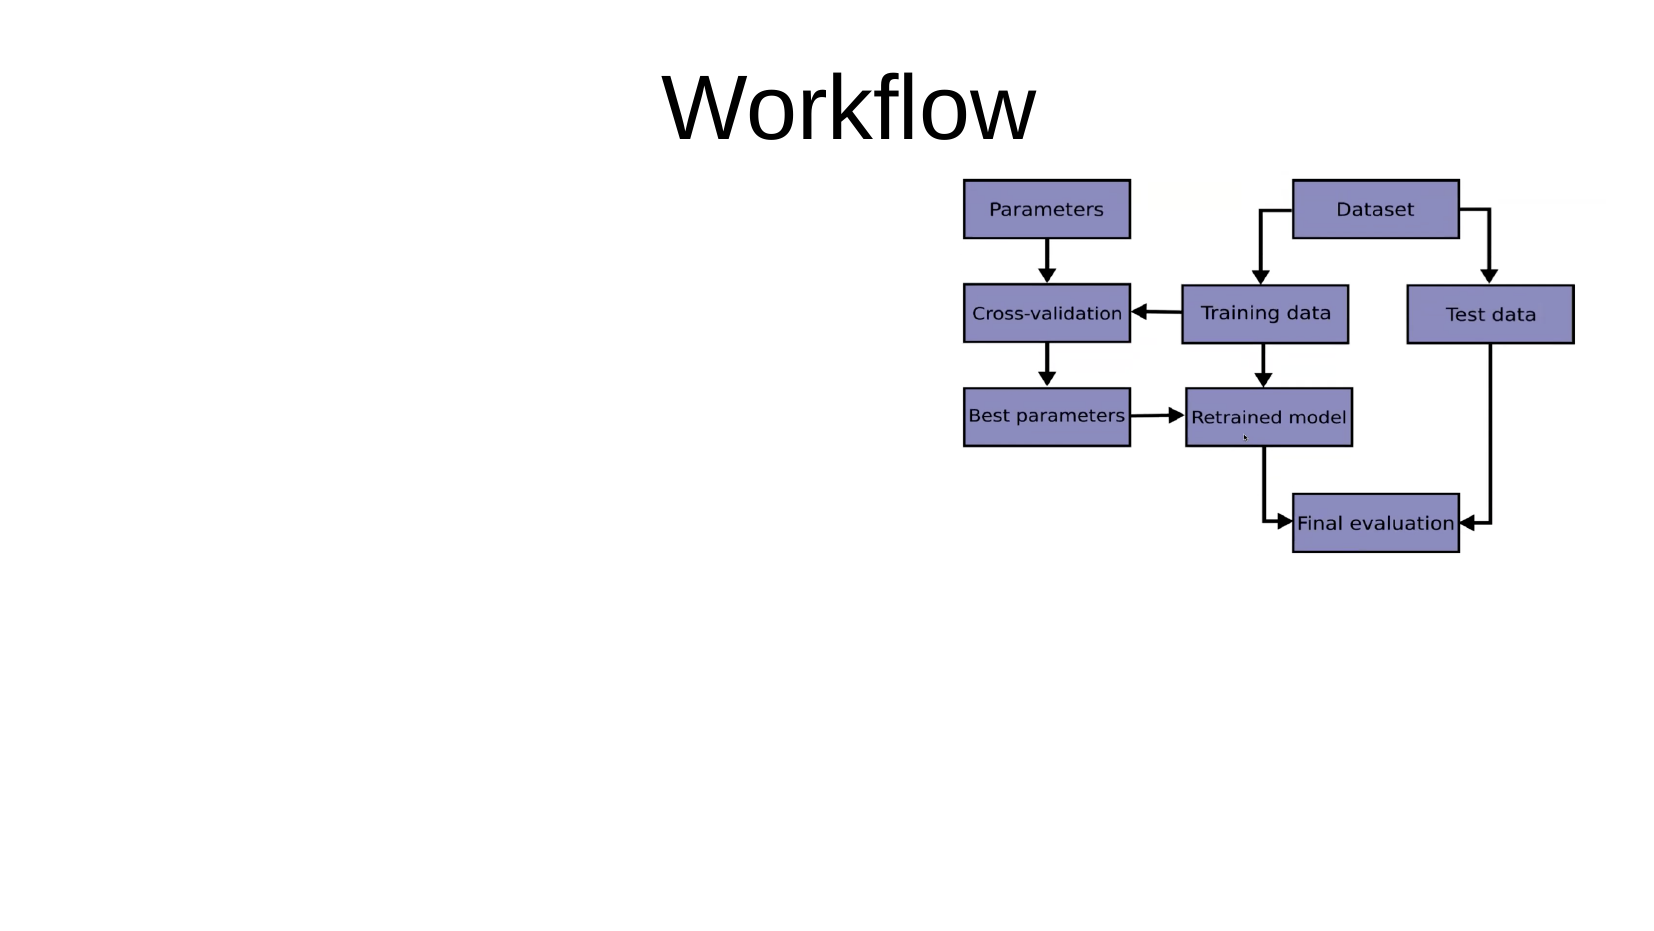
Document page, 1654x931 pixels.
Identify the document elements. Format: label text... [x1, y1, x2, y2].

title Workflow [105, 30, 1594, 186]
picture [945, 164, 1606, 556]
